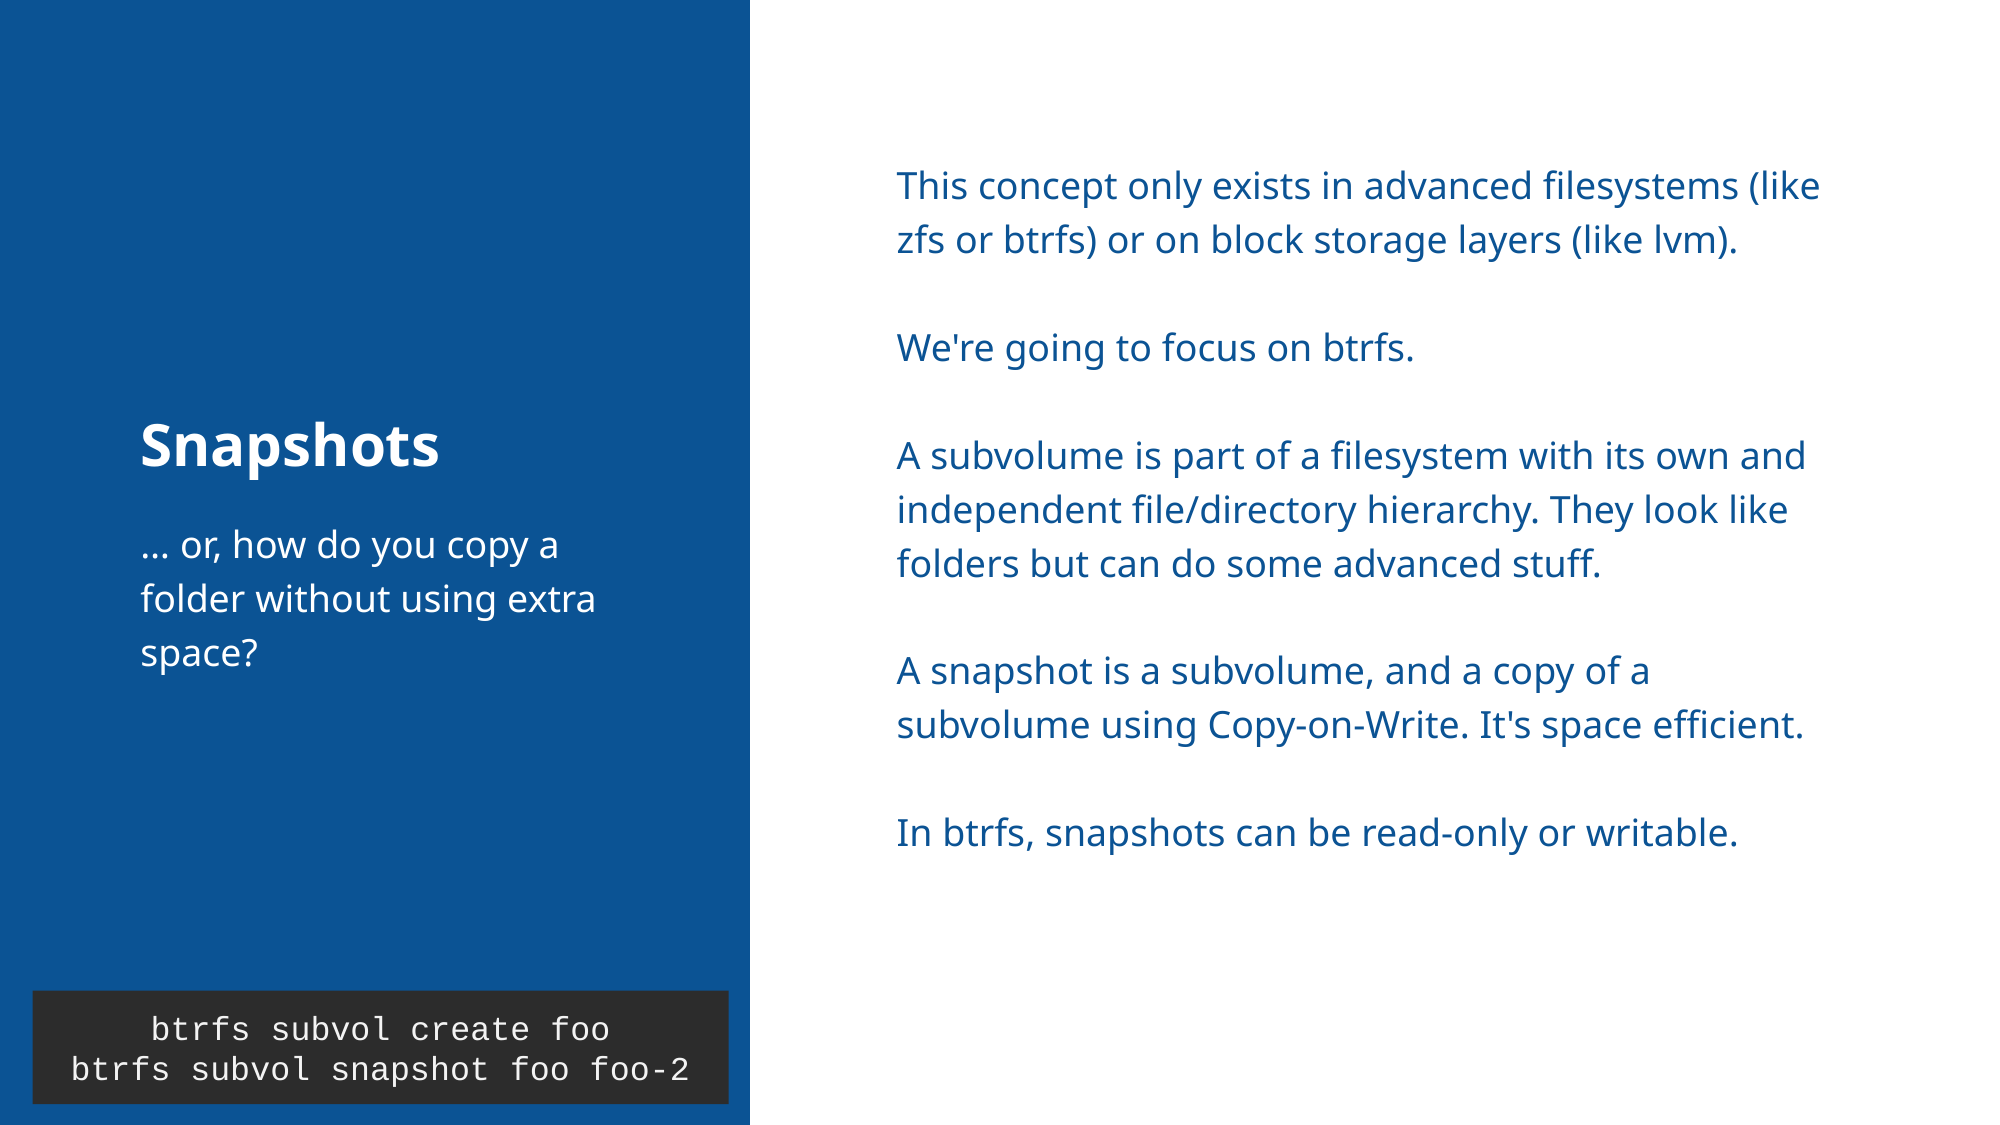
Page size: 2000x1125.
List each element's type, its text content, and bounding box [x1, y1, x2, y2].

text_box btrfs subvol create foo btrfs subvol snapshot foo foo-2 [32, 990, 729, 1105]
text_box This concept only exists in advanced filesystems (like zfs or btrfs) or on block storage layers (like lvm). We're going to focus on btrfs. A subvolume is part of a filesystem with its own and independent file/directory hierarchy. They look like folders but can do some advanced stuff. A snapshot is a subvolume, and a copy of a subvolume using Copy-on-Write. It's space efficient. In btrfs, snapshots can be read-only or writable. [881, 145, 1846, 915]
text_box … or, how do you copy a folder without using extra space? [125, 504, 653, 793]
text_box [14, 0, 750, 1125]
text_box Snapshots [125, 400, 636, 487]
